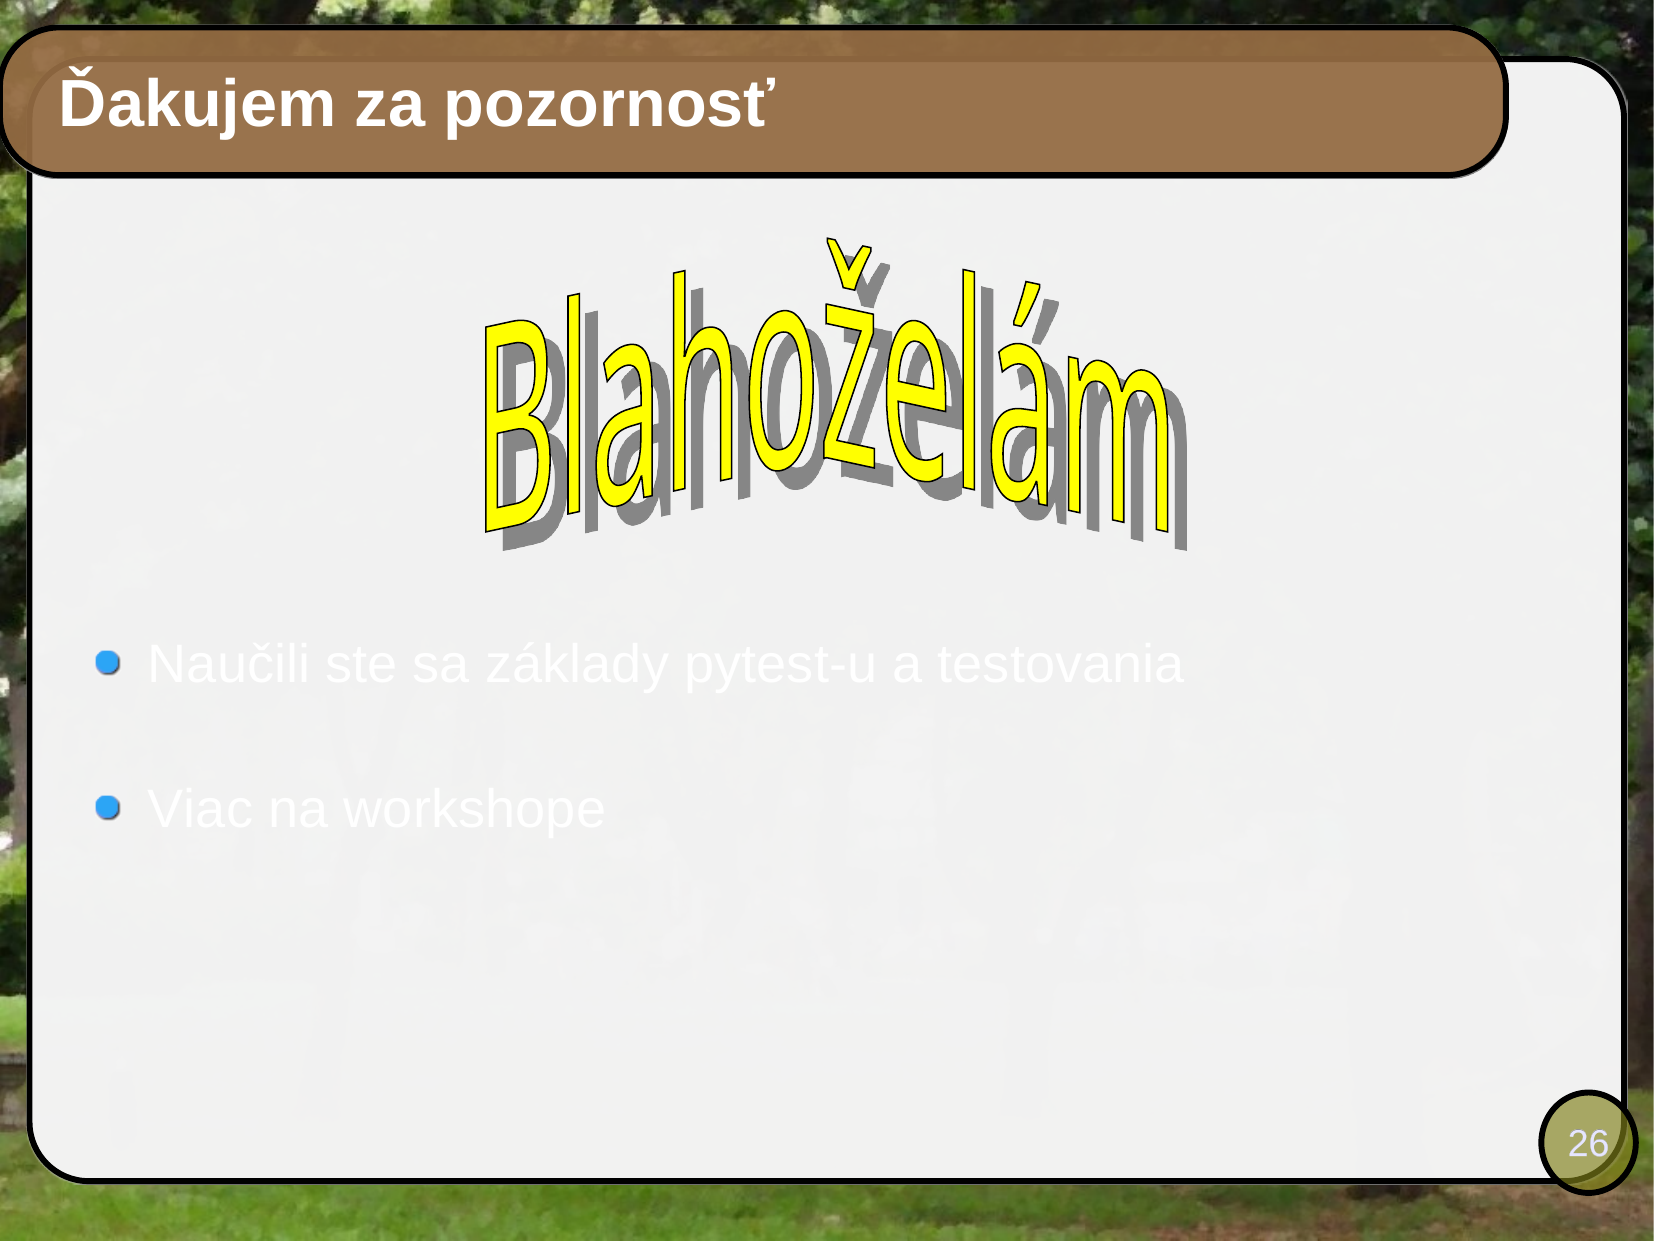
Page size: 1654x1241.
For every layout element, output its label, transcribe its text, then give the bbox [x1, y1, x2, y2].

text_box Blahoželám [886, 320, 946, 482]
text_box Blahoželám [596, 344, 653, 507]
text_box Blahoželám [991, 343, 1048, 506]
picture [0, 0, 1654, 1241]
text_box Blahoželám [673, 270, 732, 492]
text_box Blahoželám [1013, 281, 1040, 327]
text_box Blahoželám [963, 269, 975, 490]
text_box Blahoželám [1068, 356, 1168, 532]
text_box Blahoželám [749, 310, 814, 471]
text_box Blahoželám [567, 293, 580, 515]
title Ďakujem za pozornosť [59, 29, 1447, 178]
text_box Blahoželám [823, 304, 875, 469]
list Naučili ste sa základy pytest-u a testovania Viac na workshope [59, 633, 1595, 1218]
text_box Blahoželám [827, 238, 871, 291]
text_box Blahoželám [485, 320, 551, 532]
